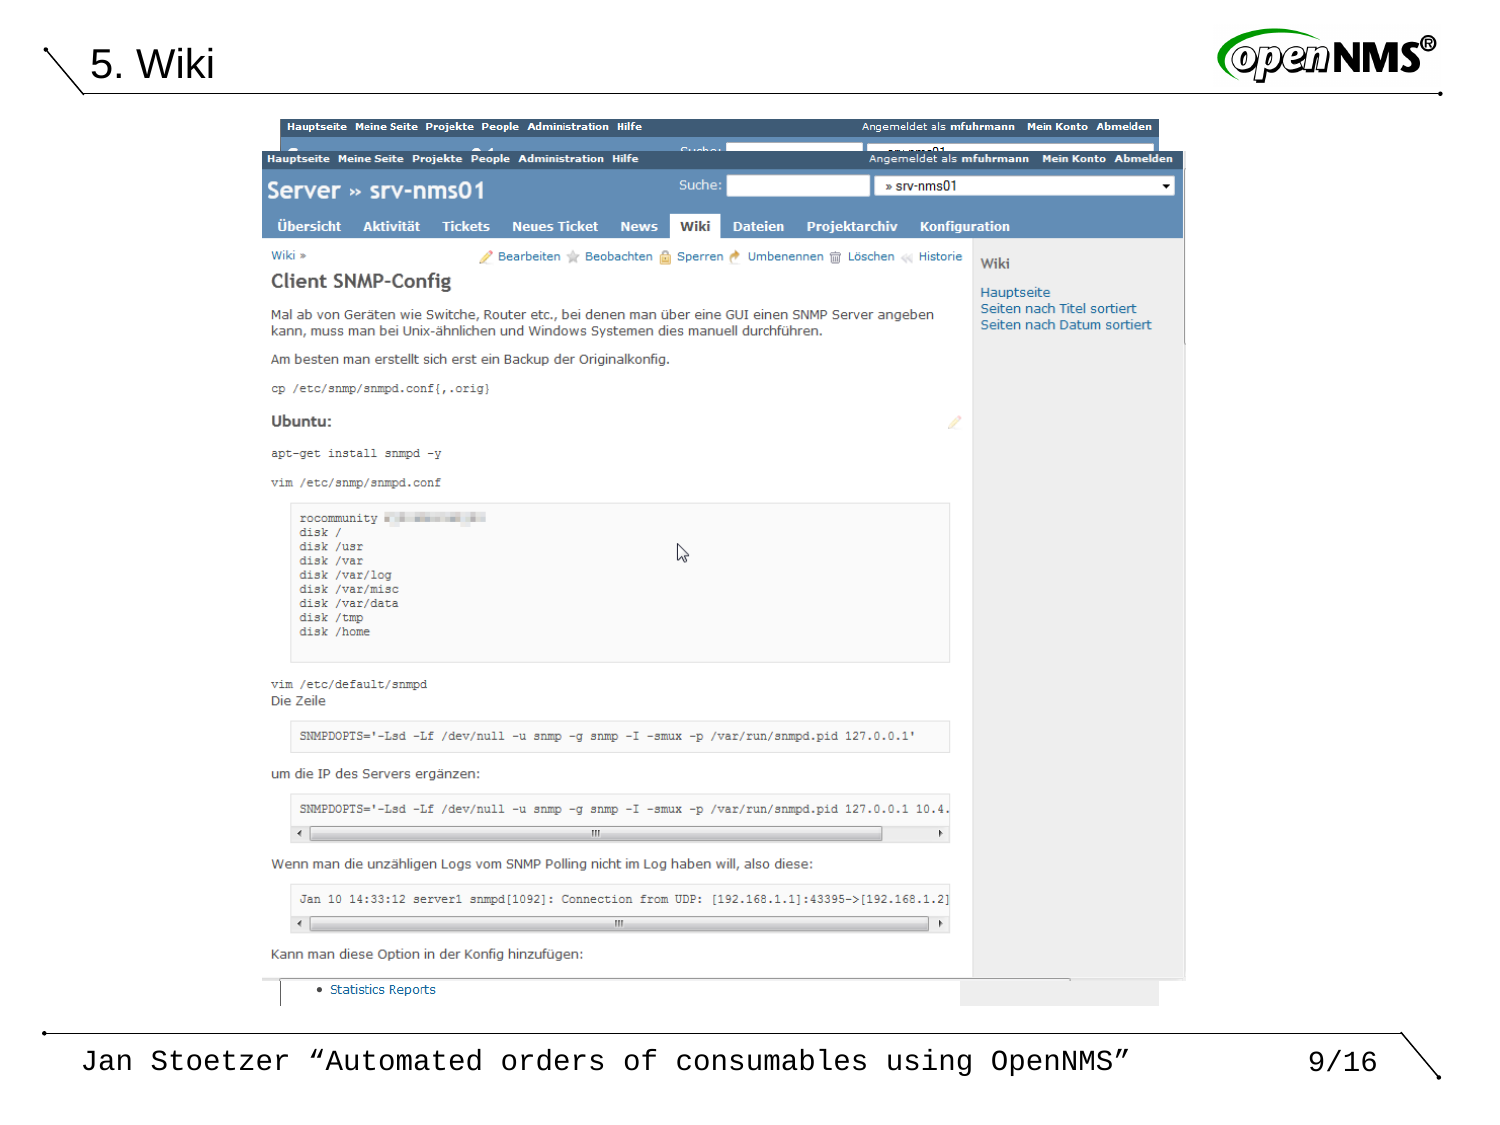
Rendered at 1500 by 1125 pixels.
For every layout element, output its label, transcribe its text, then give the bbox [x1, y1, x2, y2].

picture [262, 119, 1186, 1006]
picture [1213, 24, 1441, 87]
title 5. Wiki [90, 29, 691, 94]
